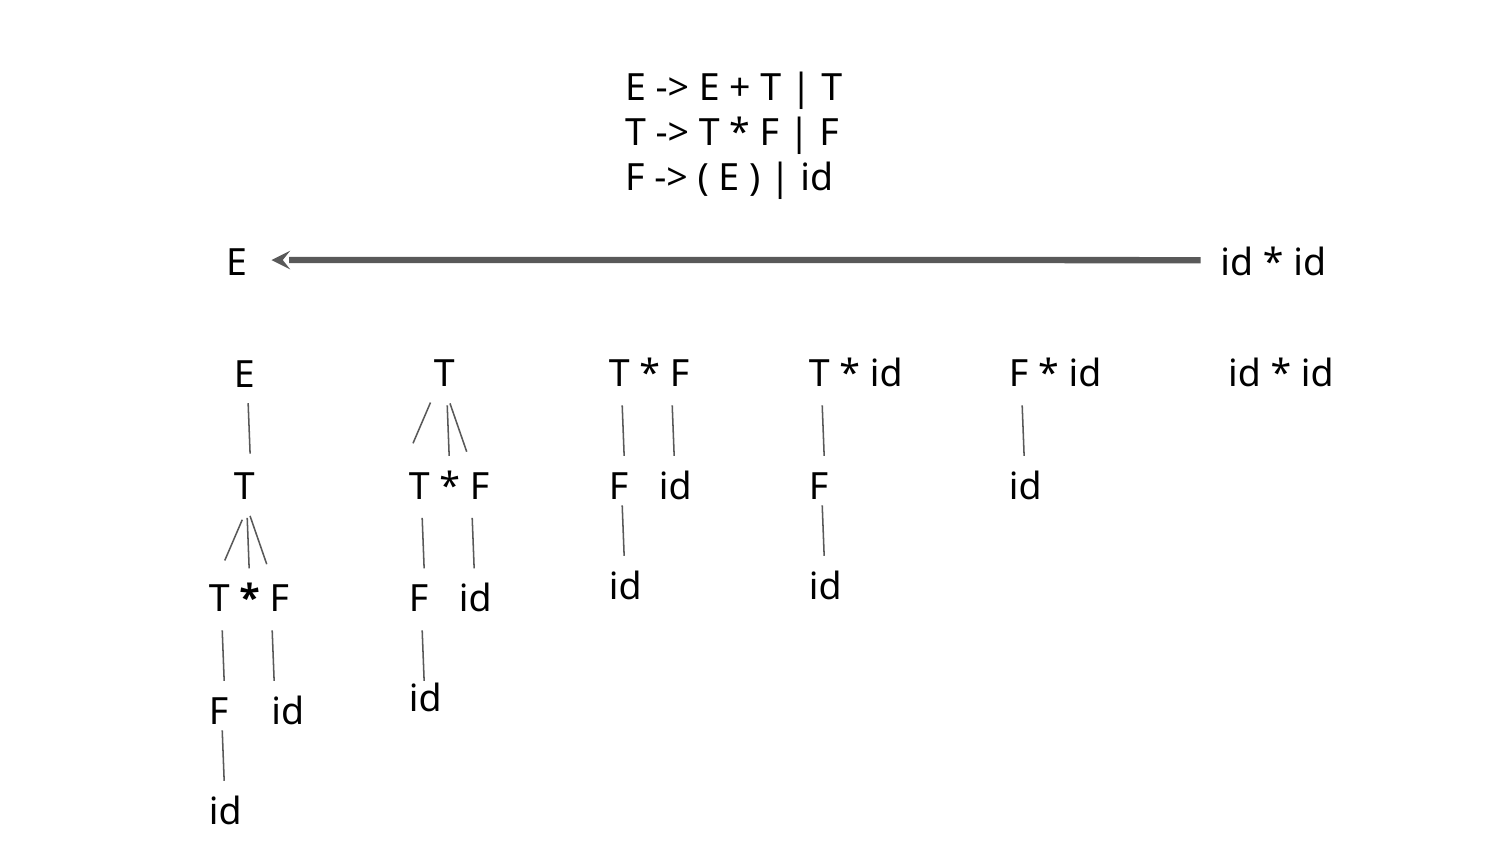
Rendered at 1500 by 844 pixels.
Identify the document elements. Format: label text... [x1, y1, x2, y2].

text_box F [193, 676, 253, 742]
text_box id [256, 676, 340, 742]
text_box F [593, 451, 643, 517]
text_box F * id [993, 339, 1140, 405]
text_box T * id [793, 339, 940, 405]
text_box id [443, 564, 527, 630]
text_box id [993, 451, 1140, 517]
text_box id [393, 664, 540, 730]
text_box id * id [1200, 227, 1347, 293]
text_box id [193, 776, 340, 842]
text_box F [393, 564, 443, 630]
text_box E [201, 227, 272, 293]
text_box E -> E + T | T T -> T * F | F F -> ( E ) | id [610, 47, 961, 113]
text_box id [643, 451, 727, 517]
text_box F [793, 451, 940, 517]
text_box T * F [593, 339, 740, 405]
text_box T * F [393, 451, 540, 517]
text_box id * id [1213, 339, 1359, 405]
text_box id [593, 551, 740, 617]
text_box T * F [193, 564, 340, 630]
text_box E [218, 339, 365, 405]
text_box id [793, 551, 940, 617]
text_box T [218, 451, 365, 517]
text_box T [418, 339, 565, 405]
